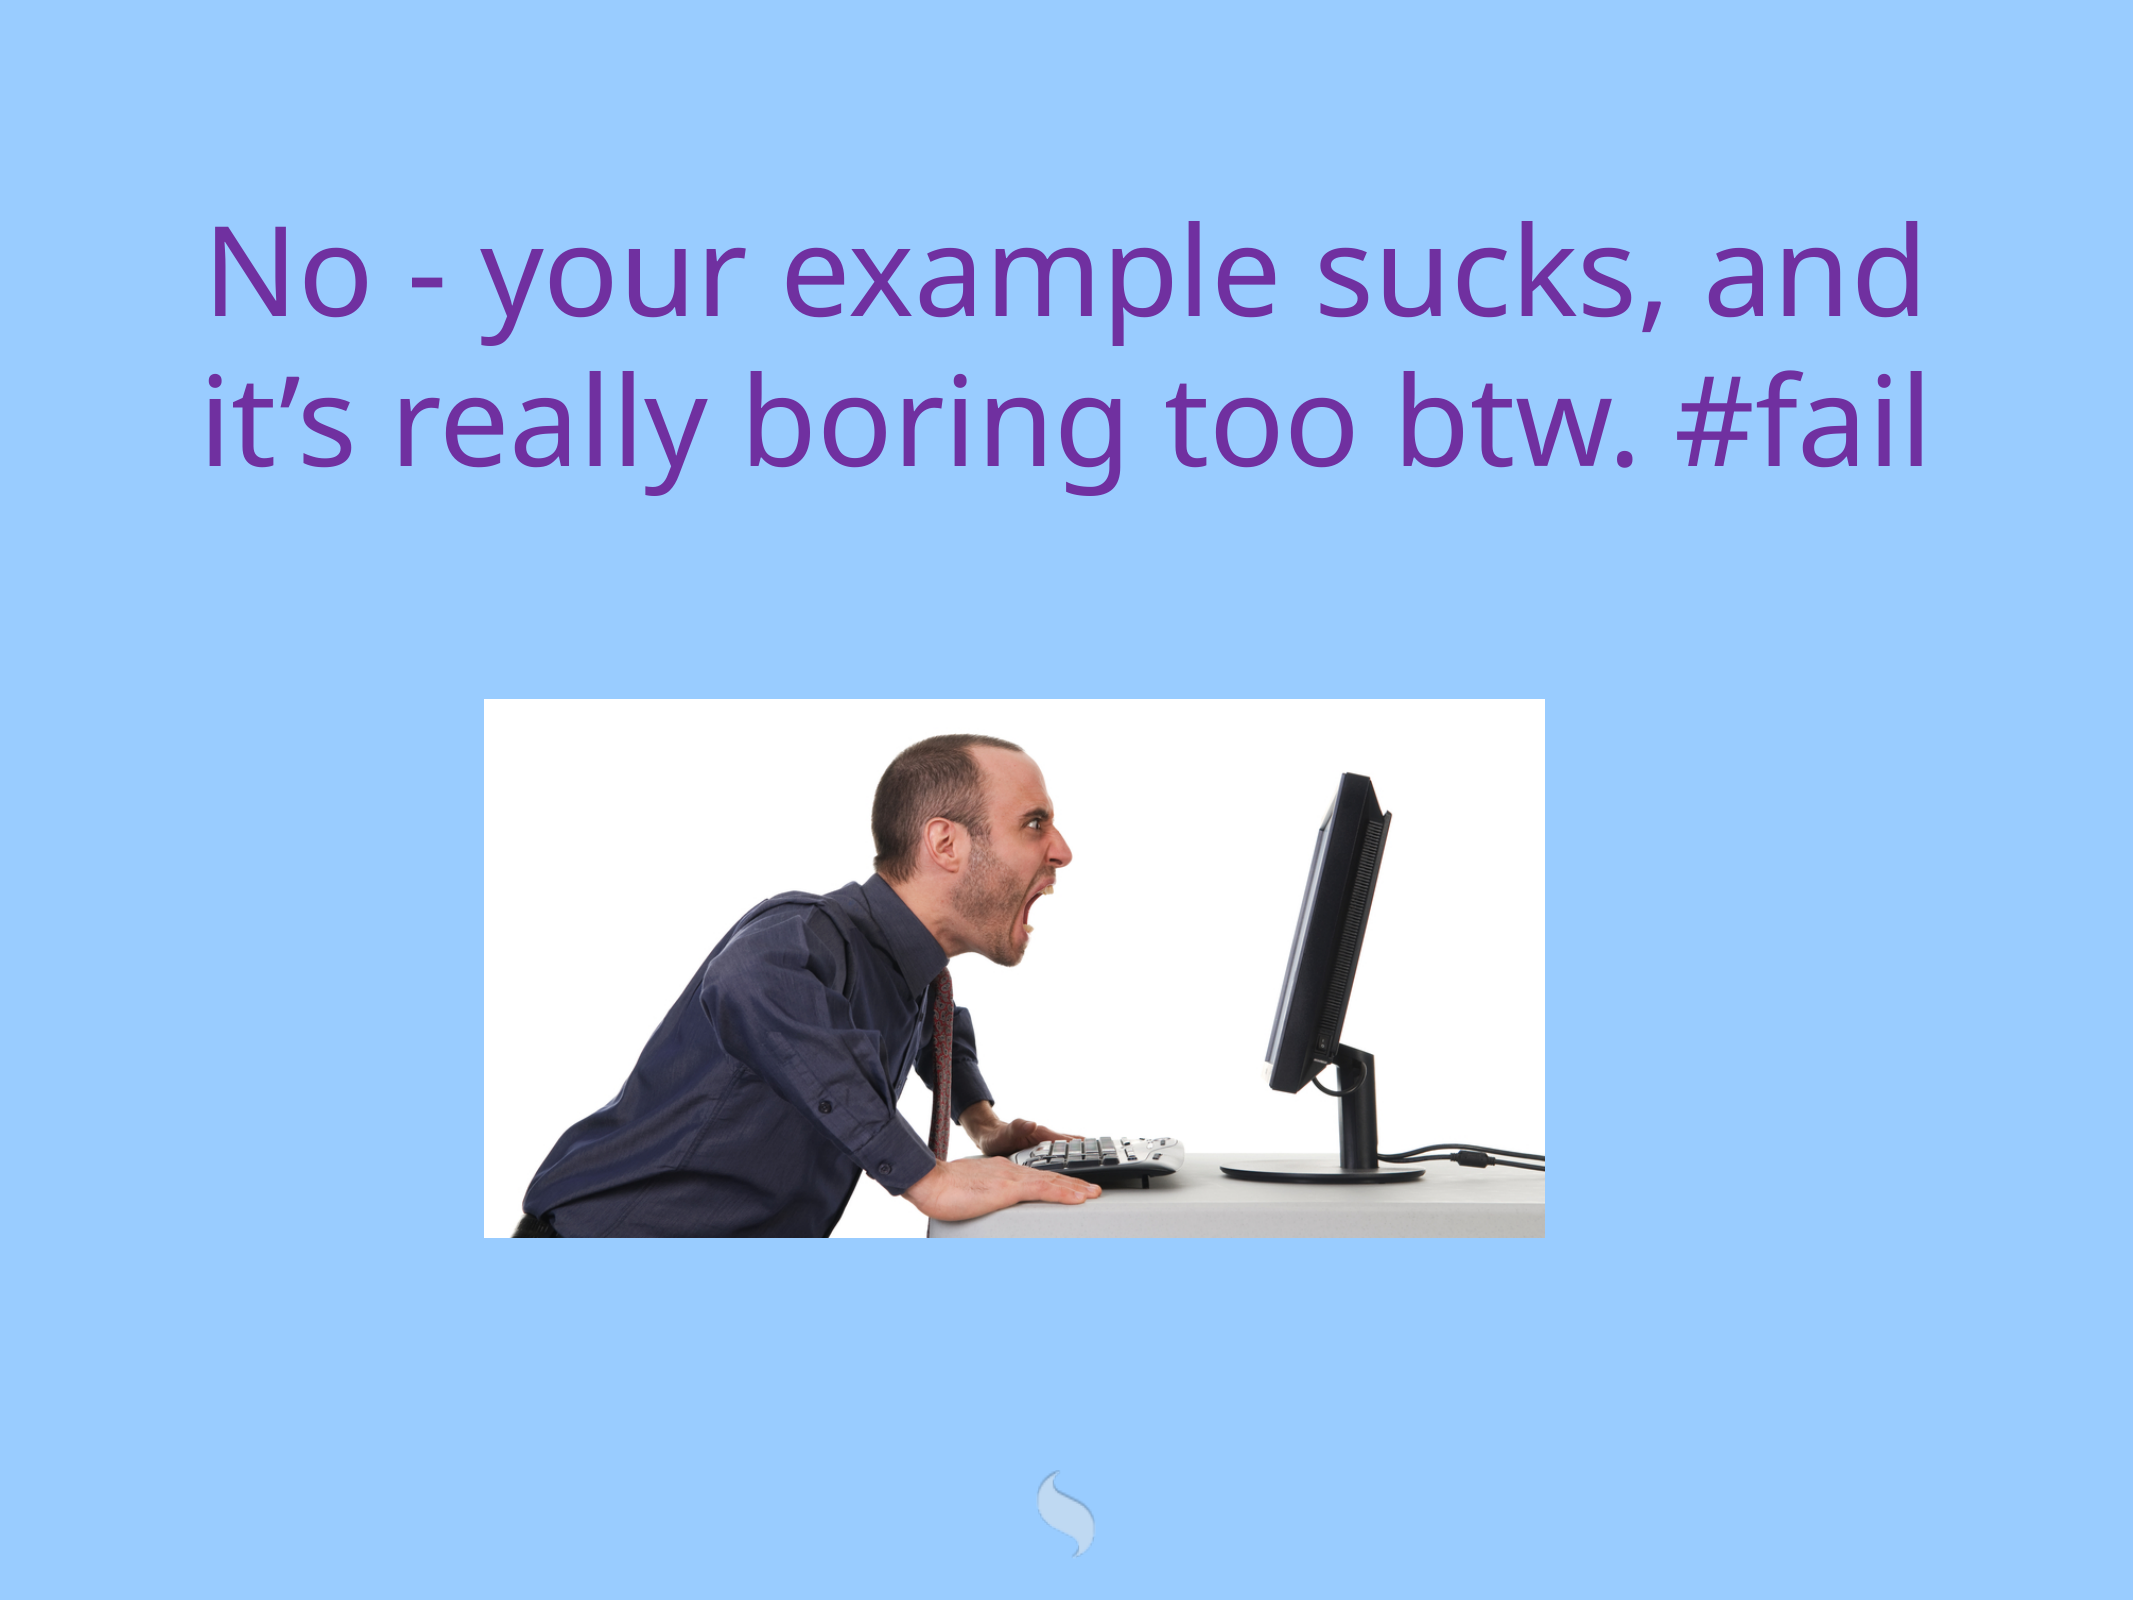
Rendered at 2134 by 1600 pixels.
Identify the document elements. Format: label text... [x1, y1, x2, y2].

text_box No - your example sucks, and it’s really boring too btw. #fail [141, 187, 1992, 500]
picture [1035, 1470, 1098, 1561]
picture [484, 699, 1545, 1238]
